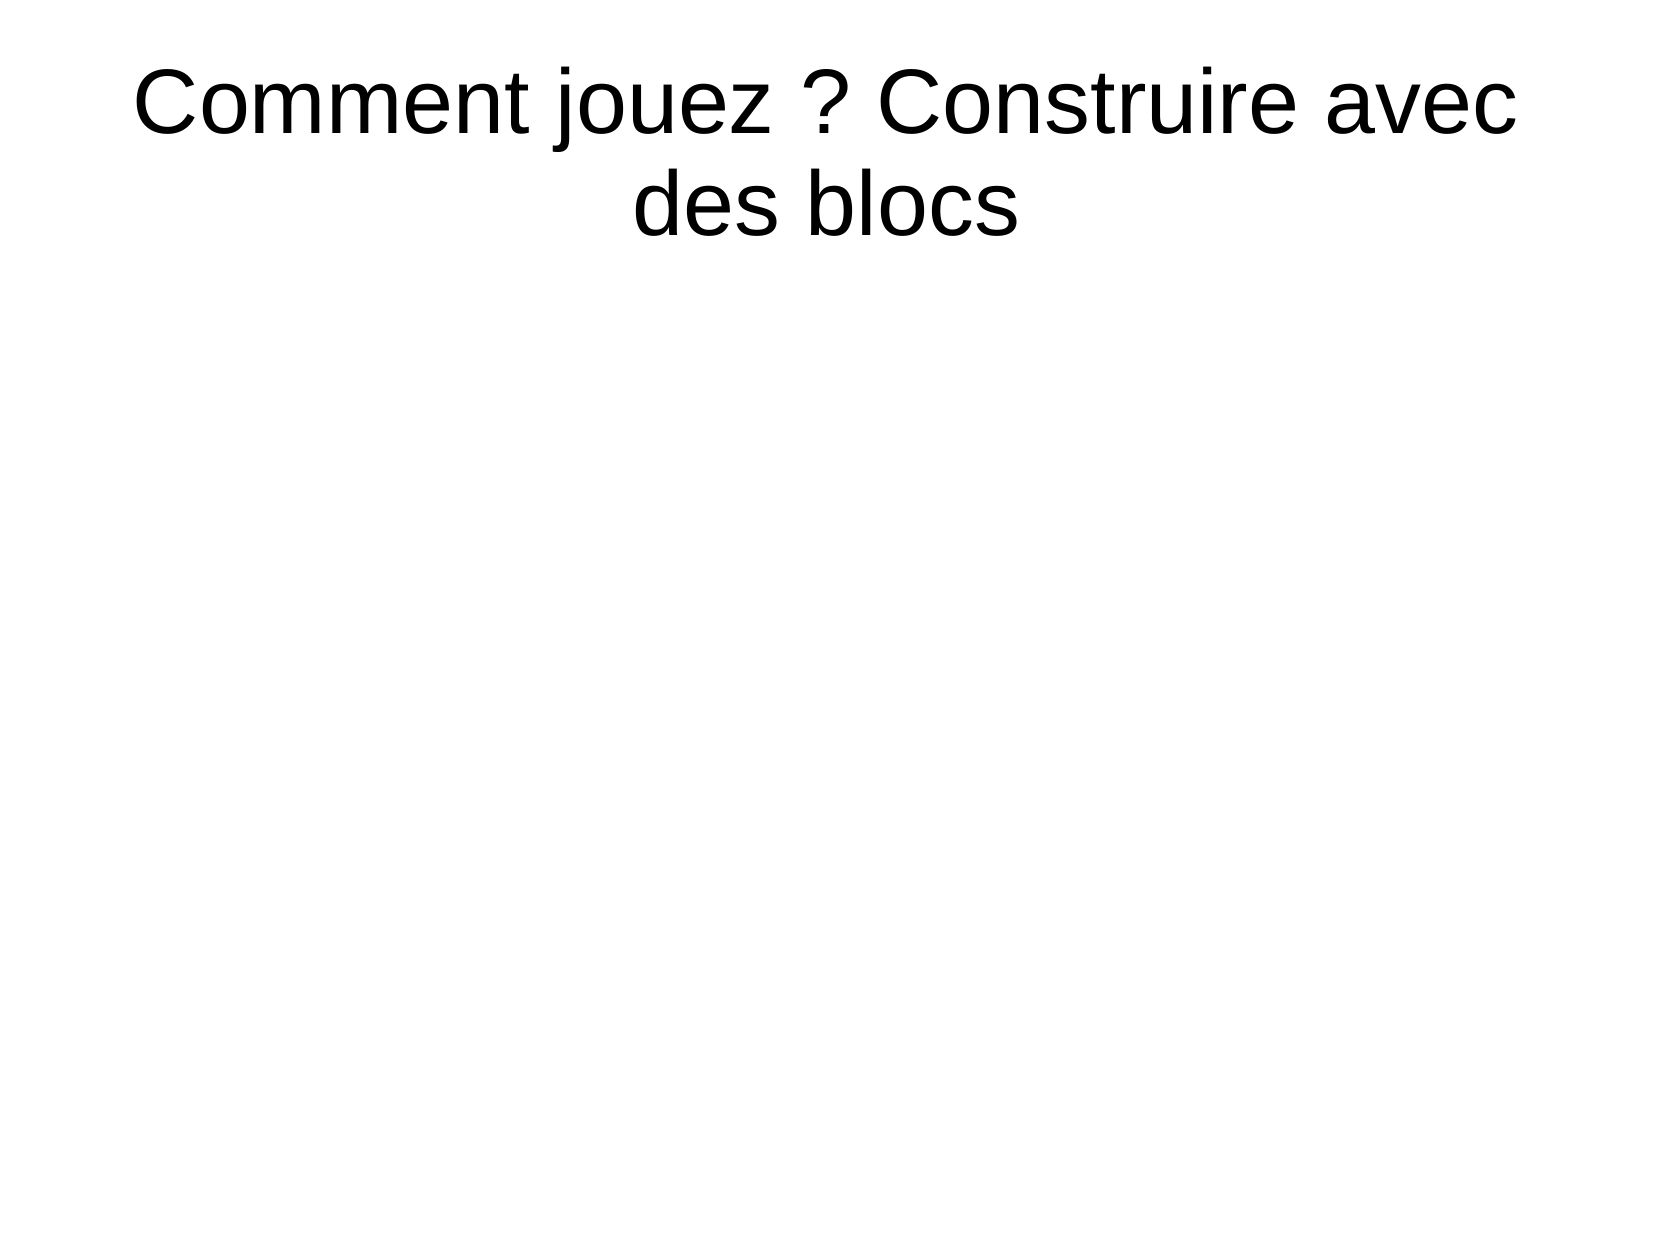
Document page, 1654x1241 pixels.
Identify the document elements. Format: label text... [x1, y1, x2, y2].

title Comment jouez ? Construire avec des blocs [82, 49, 1571, 257]
